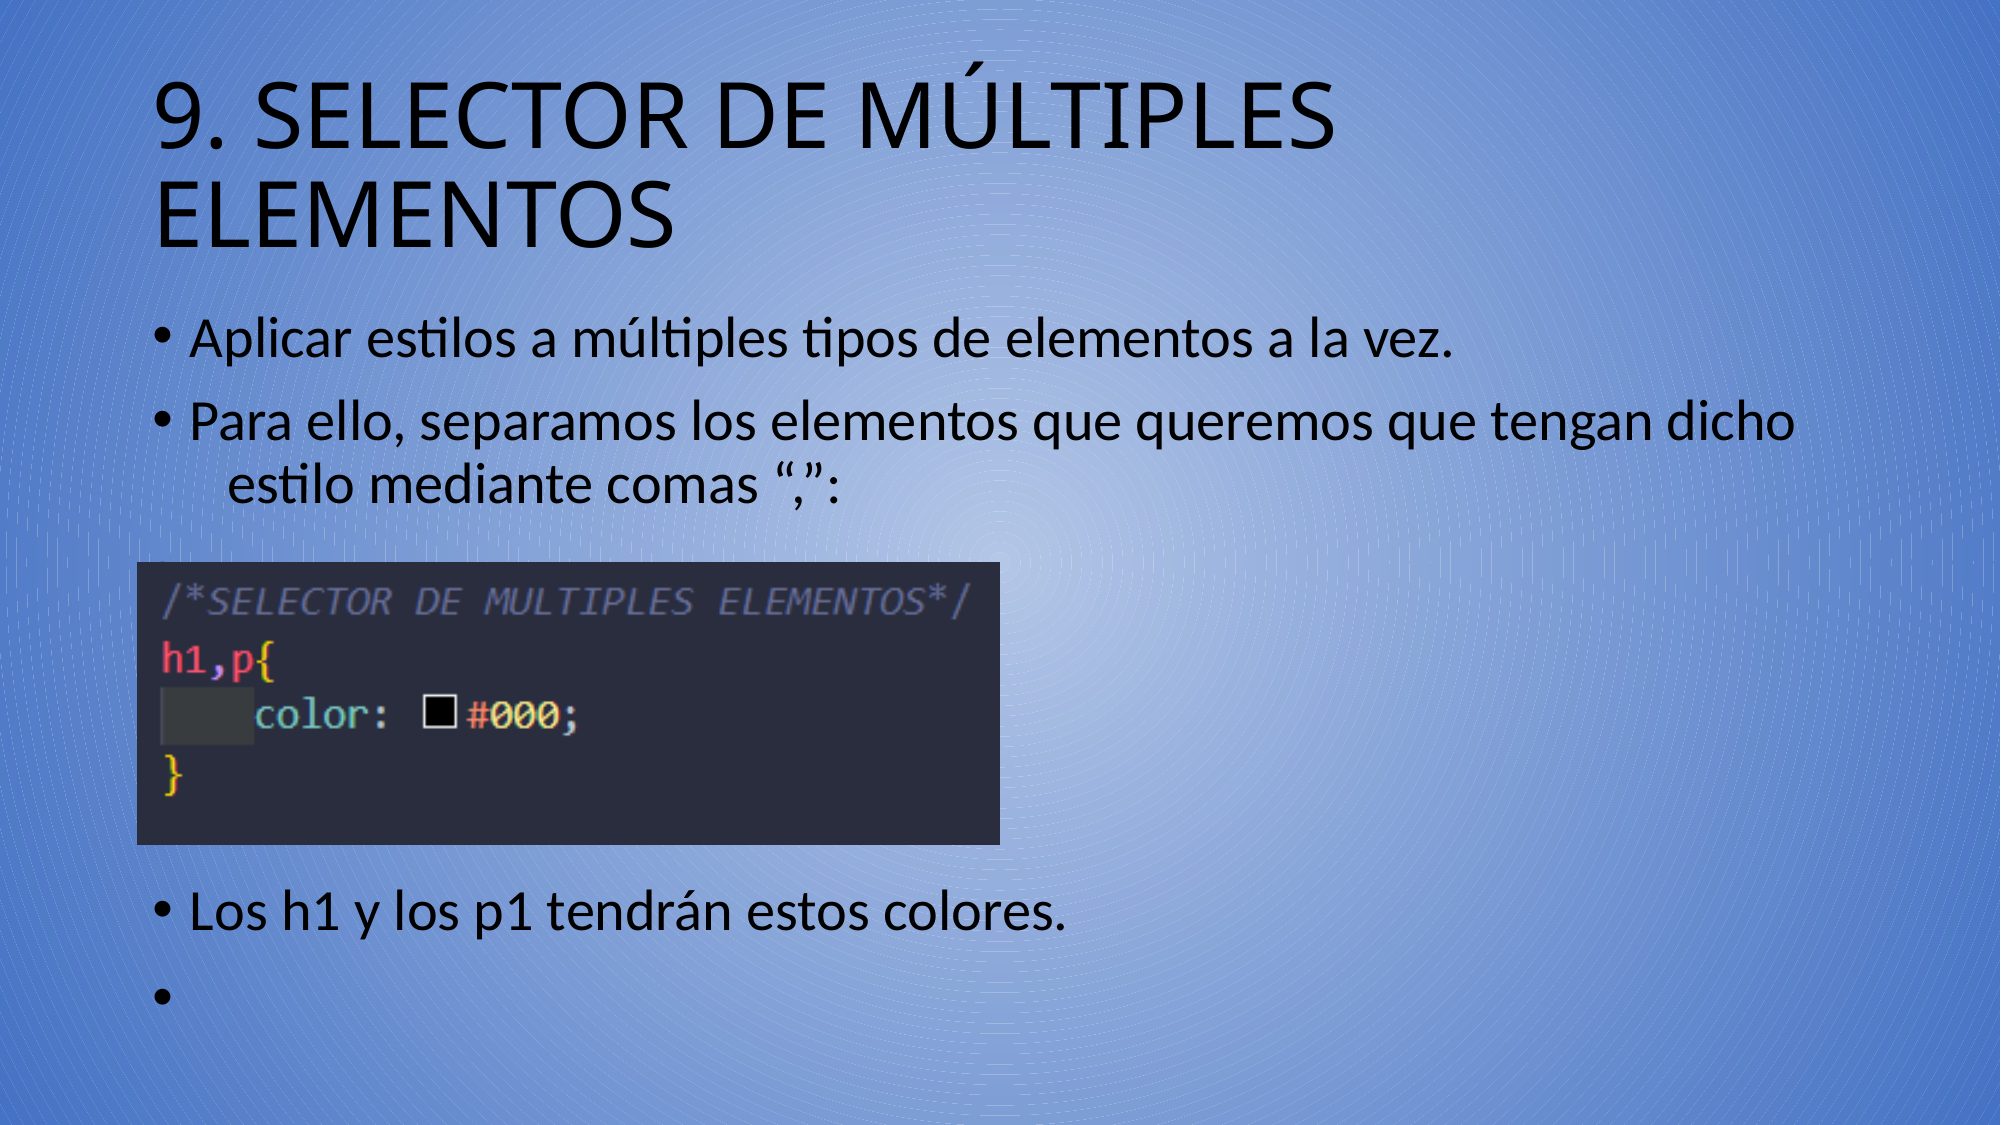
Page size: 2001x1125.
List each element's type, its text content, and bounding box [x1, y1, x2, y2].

picture [137, 562, 1000, 845]
list Aplicar estilos a múltiples tipos de elementos a la vez. Para ello, separamos los elementos que queremos que tengan dicho estilo mediante comas “,”: Los h1 y los p1 tendrán estos colores. [137, 299, 1863, 1014]
title 9. SELECTOR DE MÚLTIPLES ELEMENTOS [137, 59, 1863, 278]
